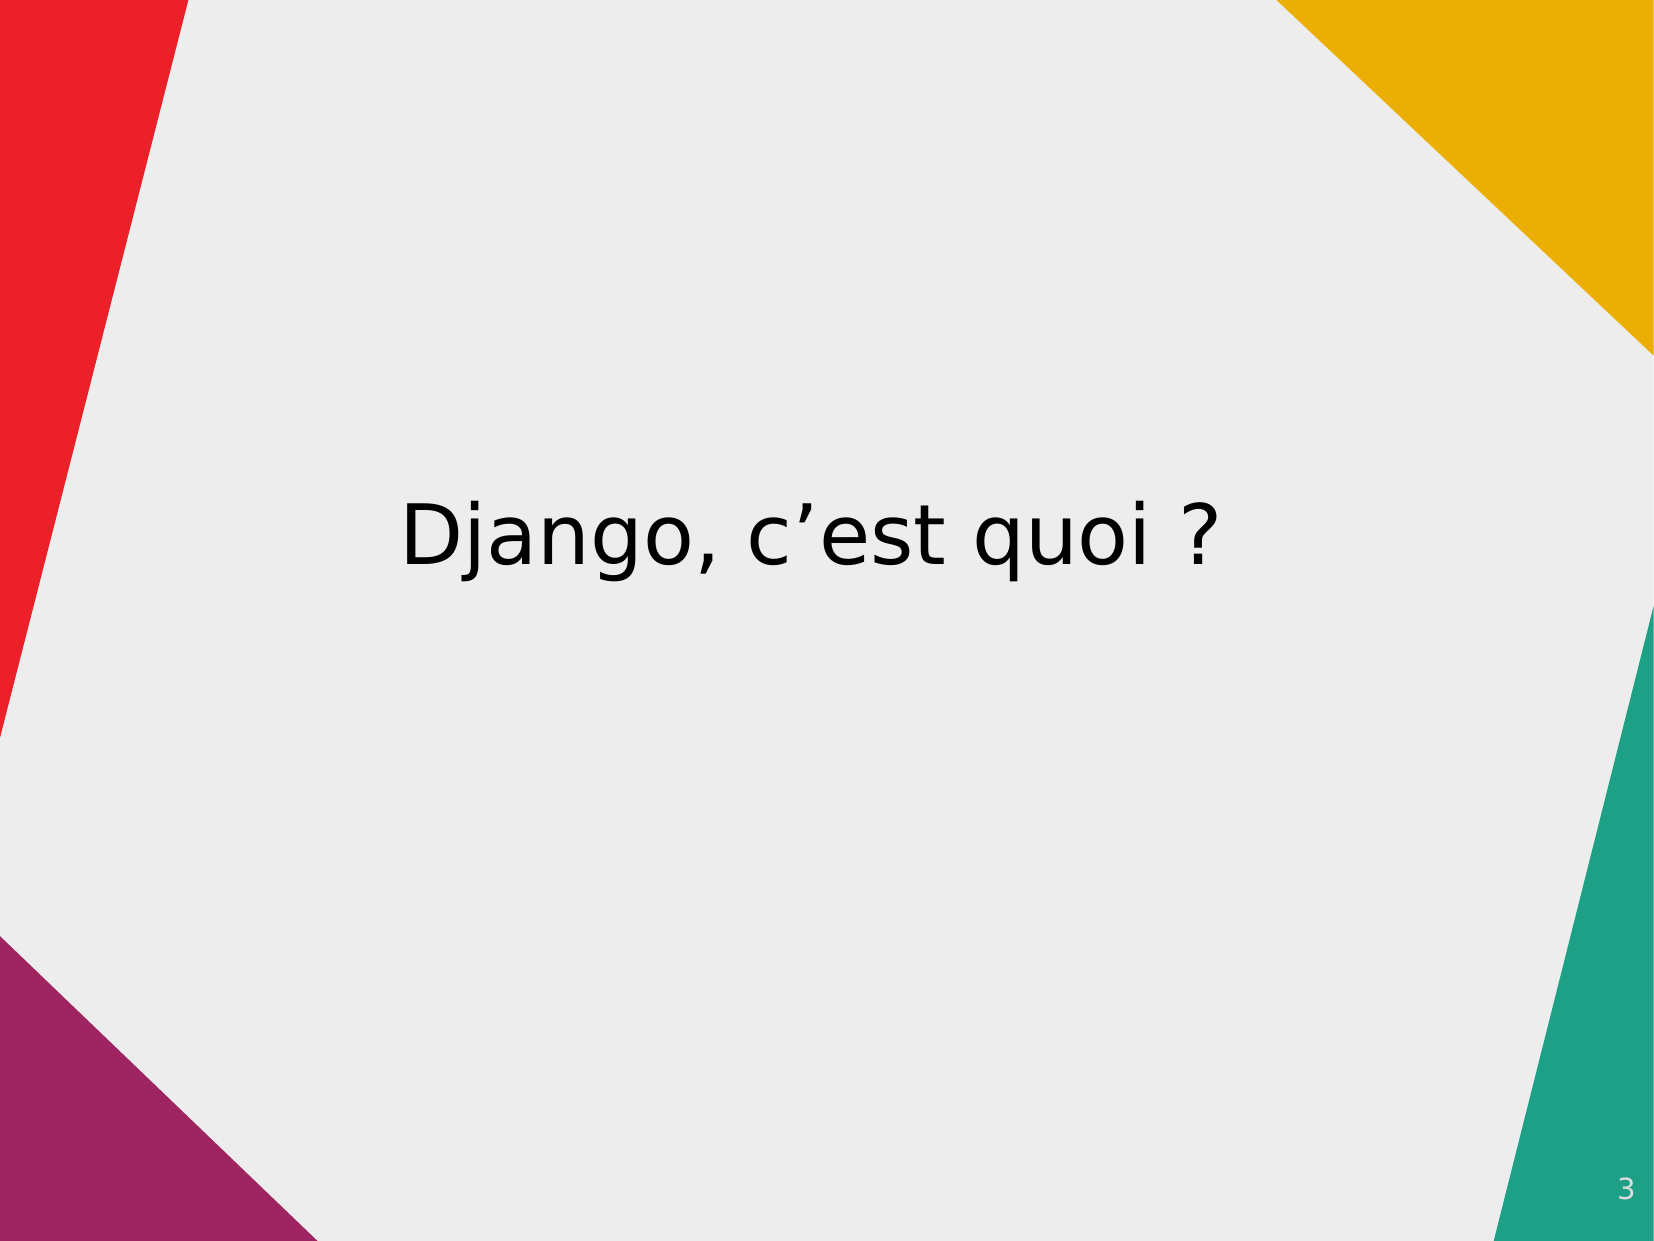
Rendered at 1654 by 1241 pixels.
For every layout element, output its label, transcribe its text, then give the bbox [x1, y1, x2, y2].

title Django, c’est quoi ? [99, 437, 1524, 634]
